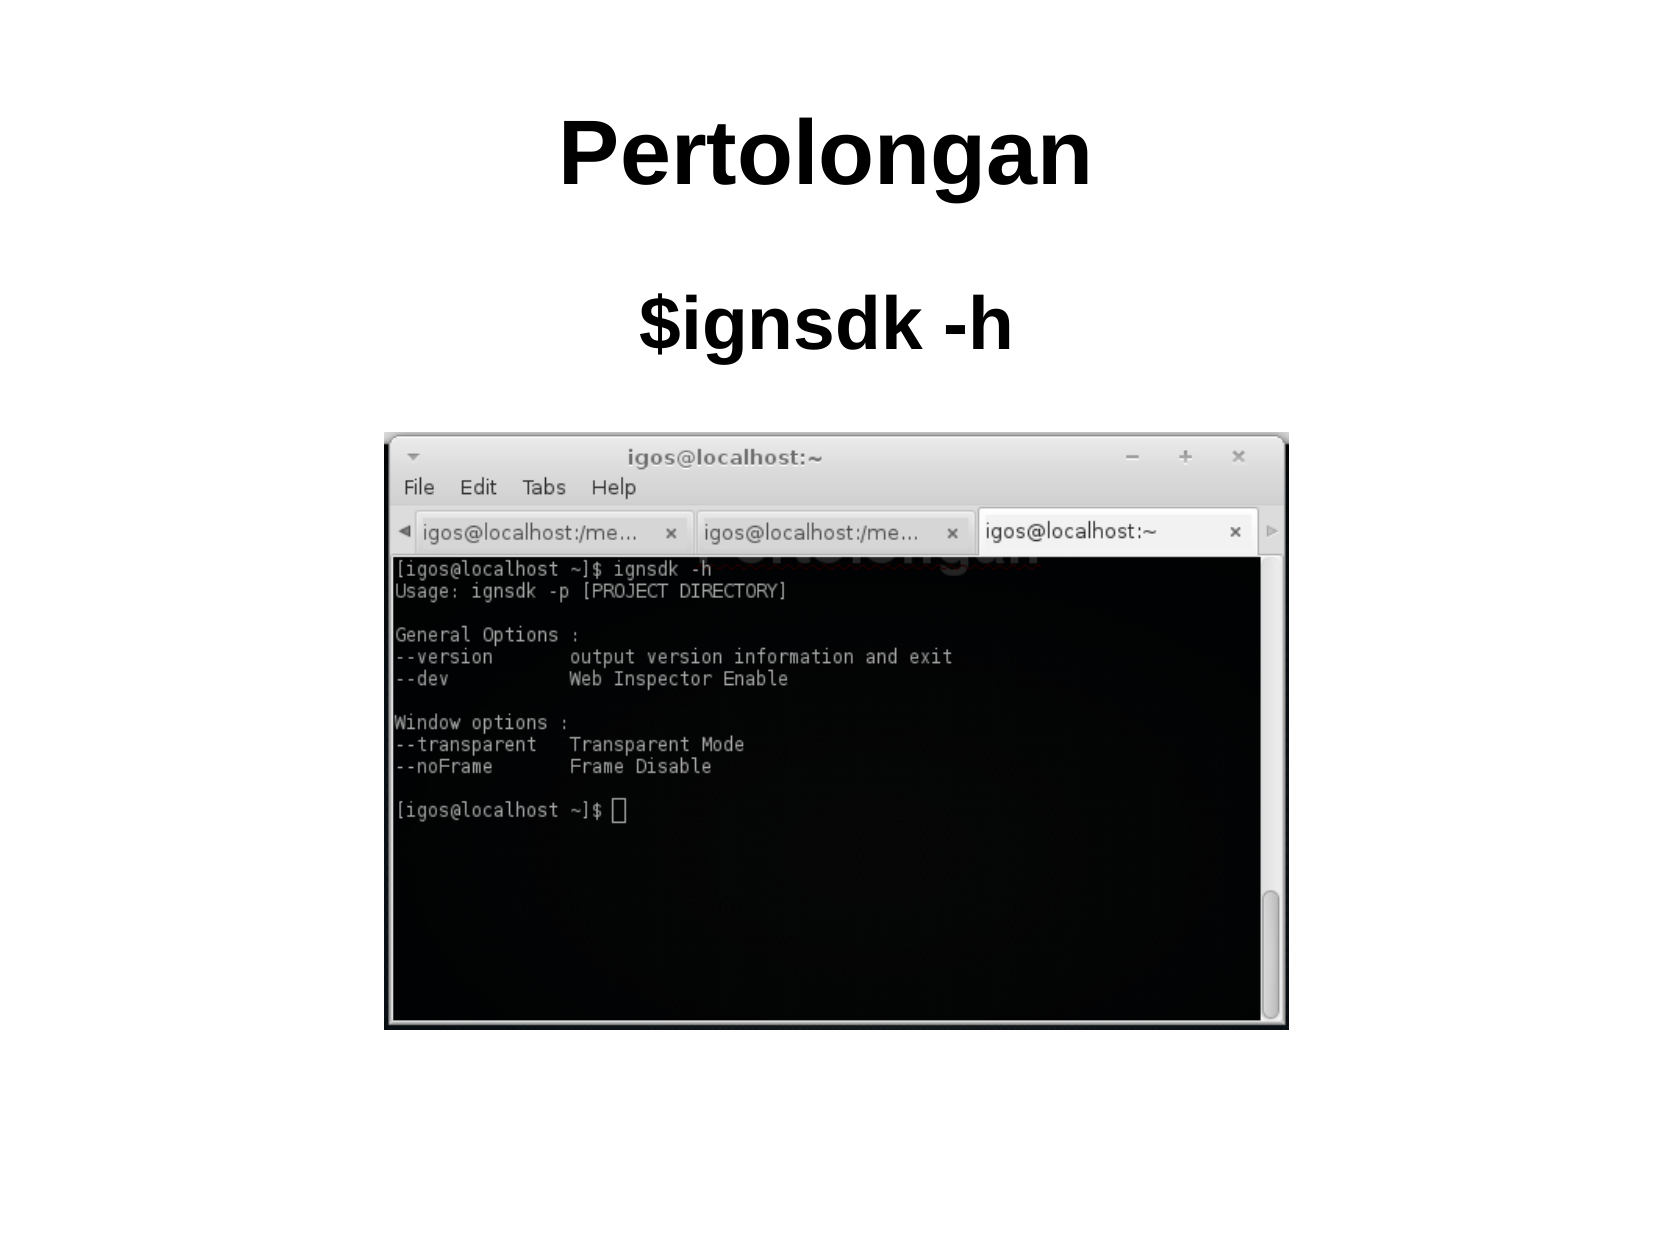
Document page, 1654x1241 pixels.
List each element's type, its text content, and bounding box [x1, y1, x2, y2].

title Pertolongan [82, 49, 1571, 257]
text_box $ignsdk -h [624, 274, 1030, 373]
picture [384, 432, 1289, 1030]
